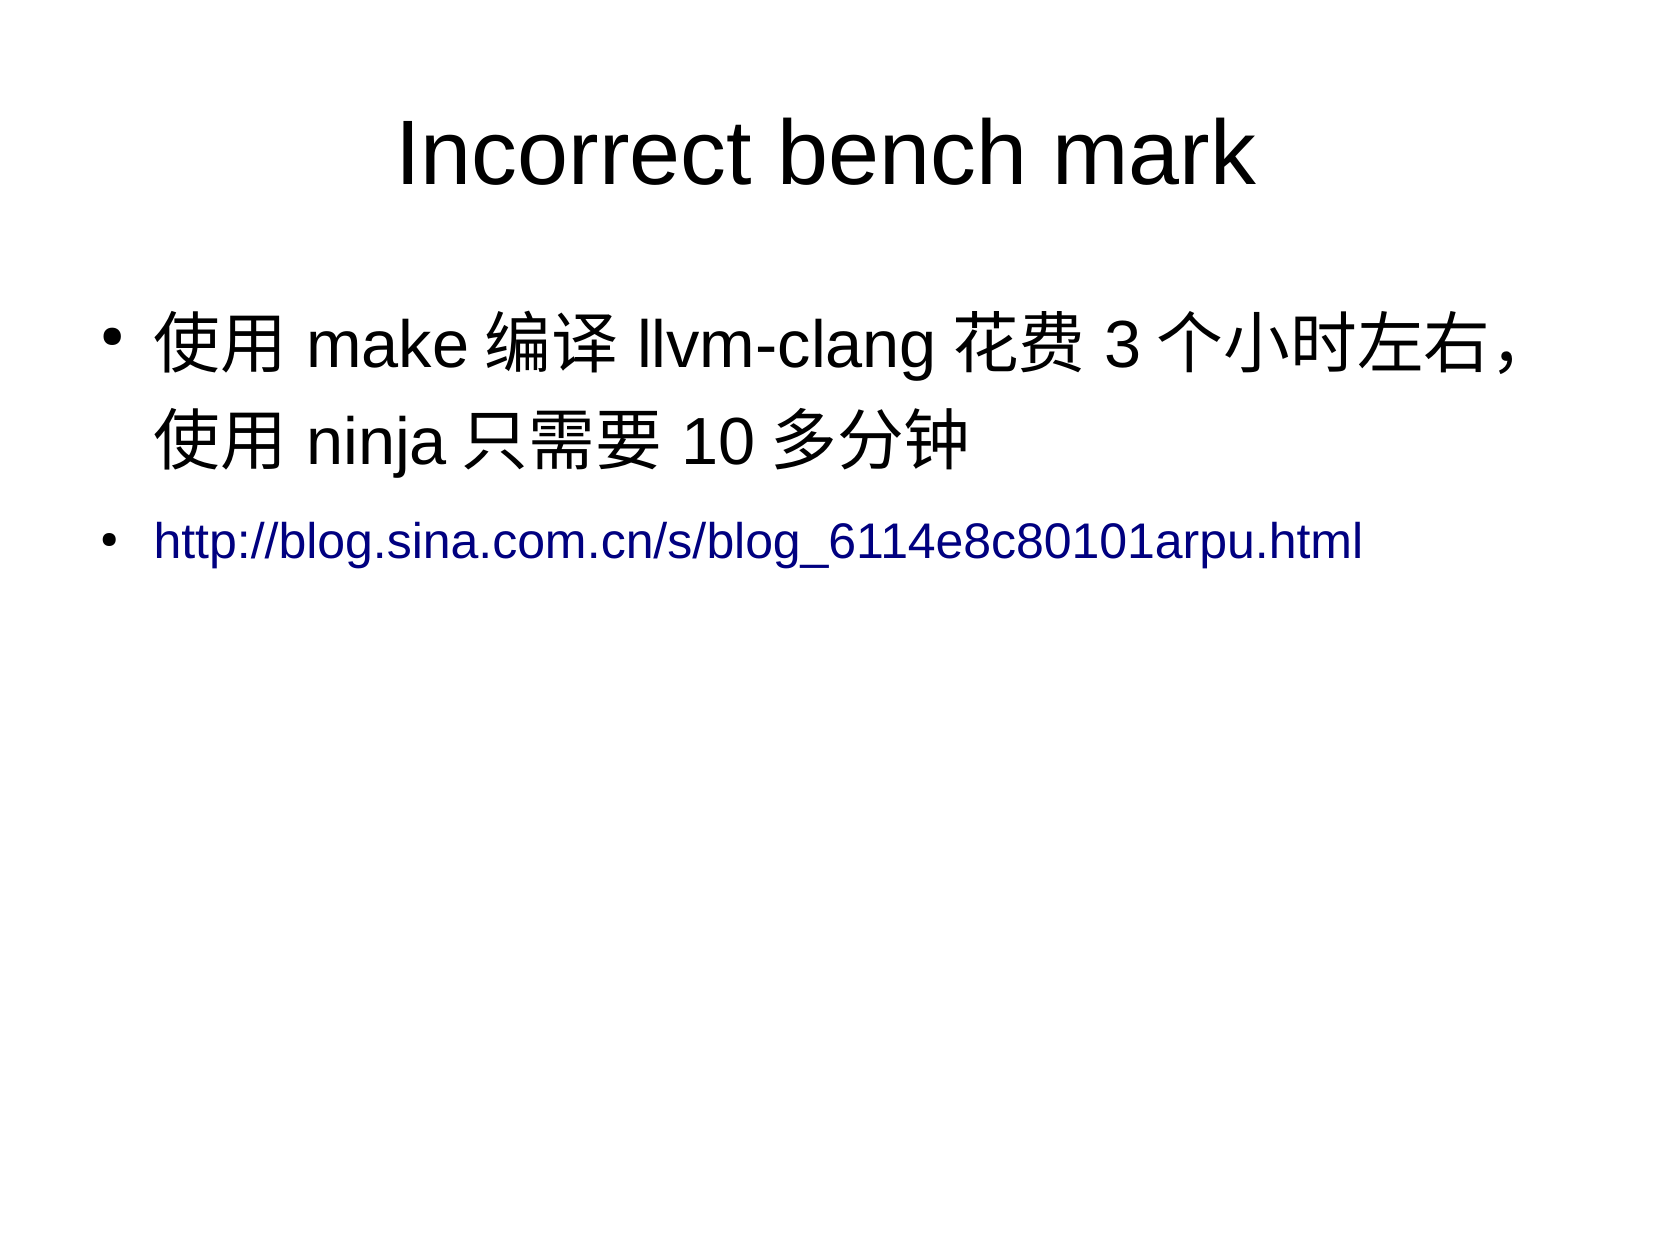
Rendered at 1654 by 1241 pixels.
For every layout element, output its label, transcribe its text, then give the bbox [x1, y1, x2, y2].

title Incorrect bench mark [82, 49, 1571, 257]
list 使用make编译llvm-clang花费3个小时左右，使用ninja只需要10多分钟 http://blog.sina.com.cn/s/blog_6114e8c80101arpu.html [82, 290, 1571, 1010]
